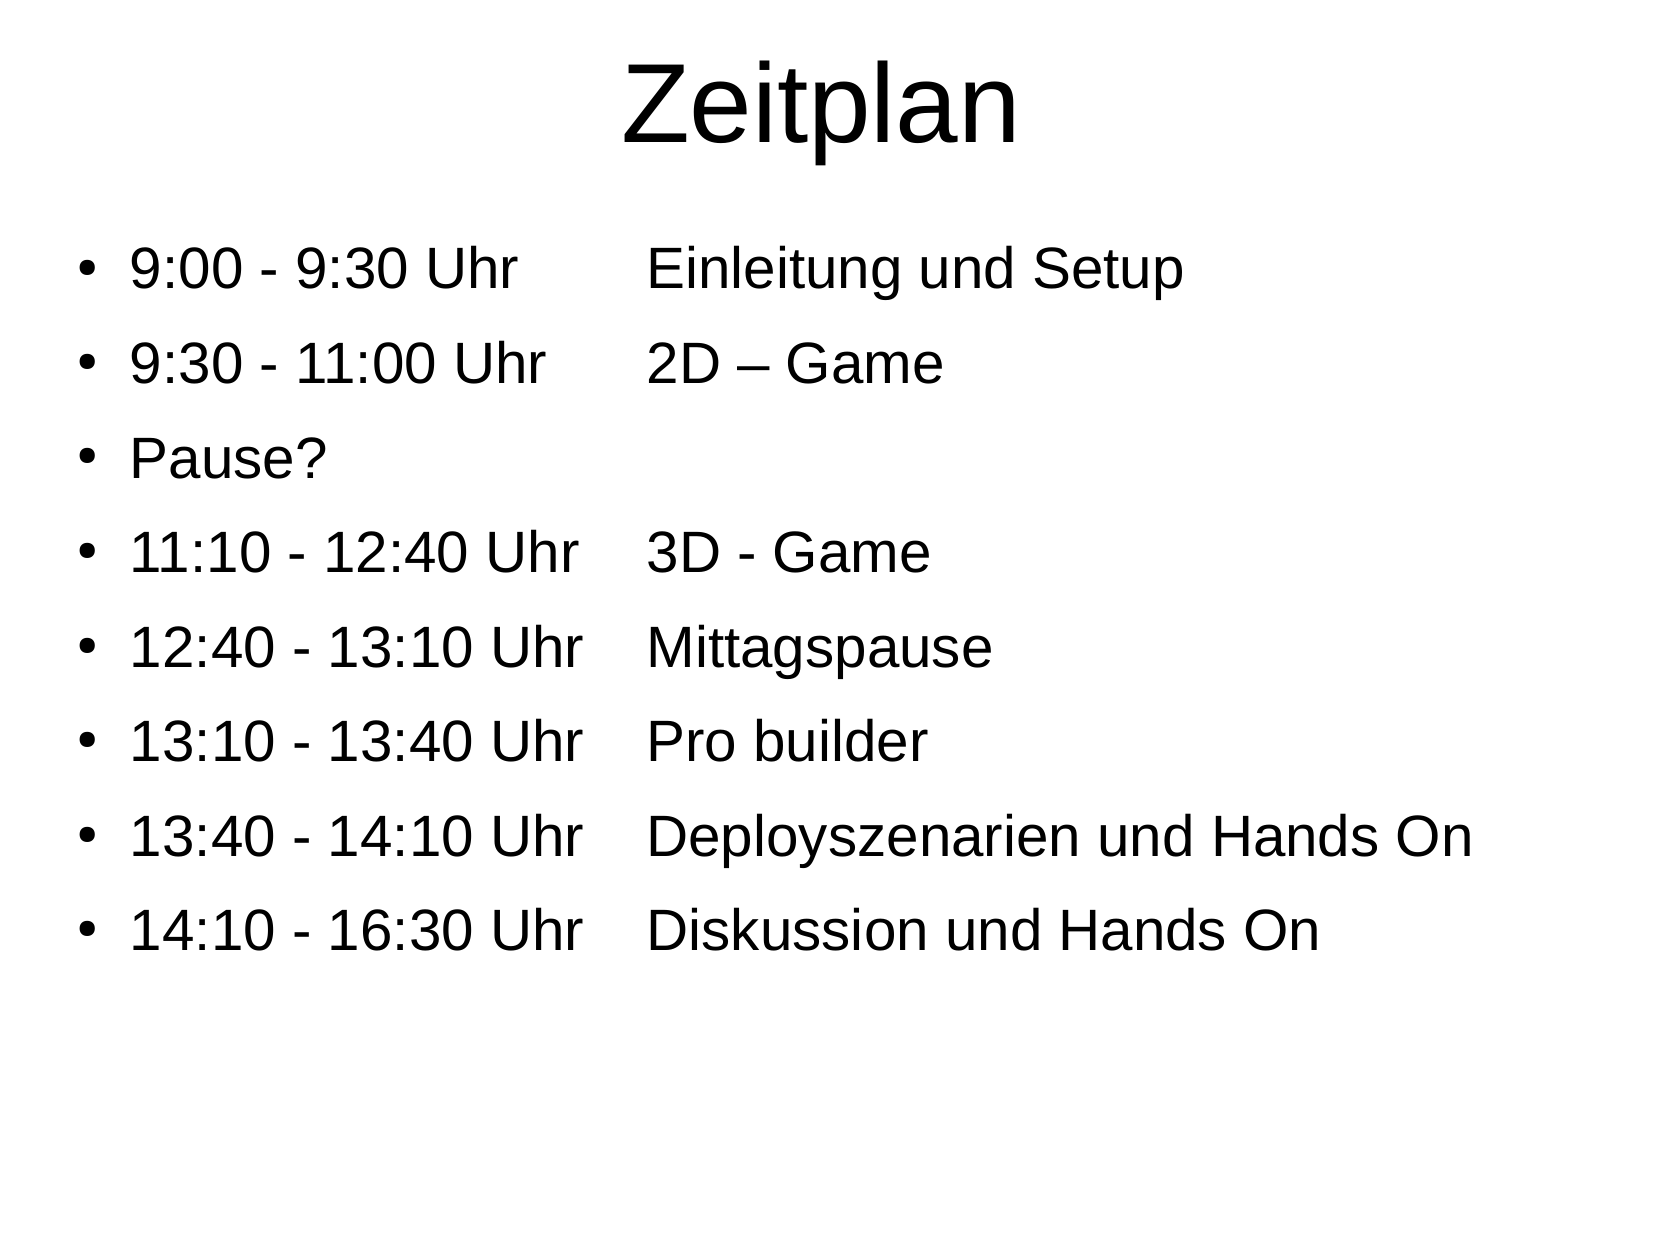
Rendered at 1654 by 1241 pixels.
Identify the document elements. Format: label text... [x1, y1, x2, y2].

list 9:00 - 9:30 Uhr Einleitung und Setup 9:30 - 11:00 Uhr 2D – Game Pause? 11:10 - 12:40 Uhr 3D - Game 12:40 - 13:10 Uhr Mittagspause 13:10 - 13:40 Uhr Pro builder 13:40 - 14:10 Uhr Deployszenarien und Hands On 14:10 - 16:30 Uhr Diskussion und Hands On [59, 236, 1548, 1199]
title Zeitplan [76, 0, 1566, 208]
